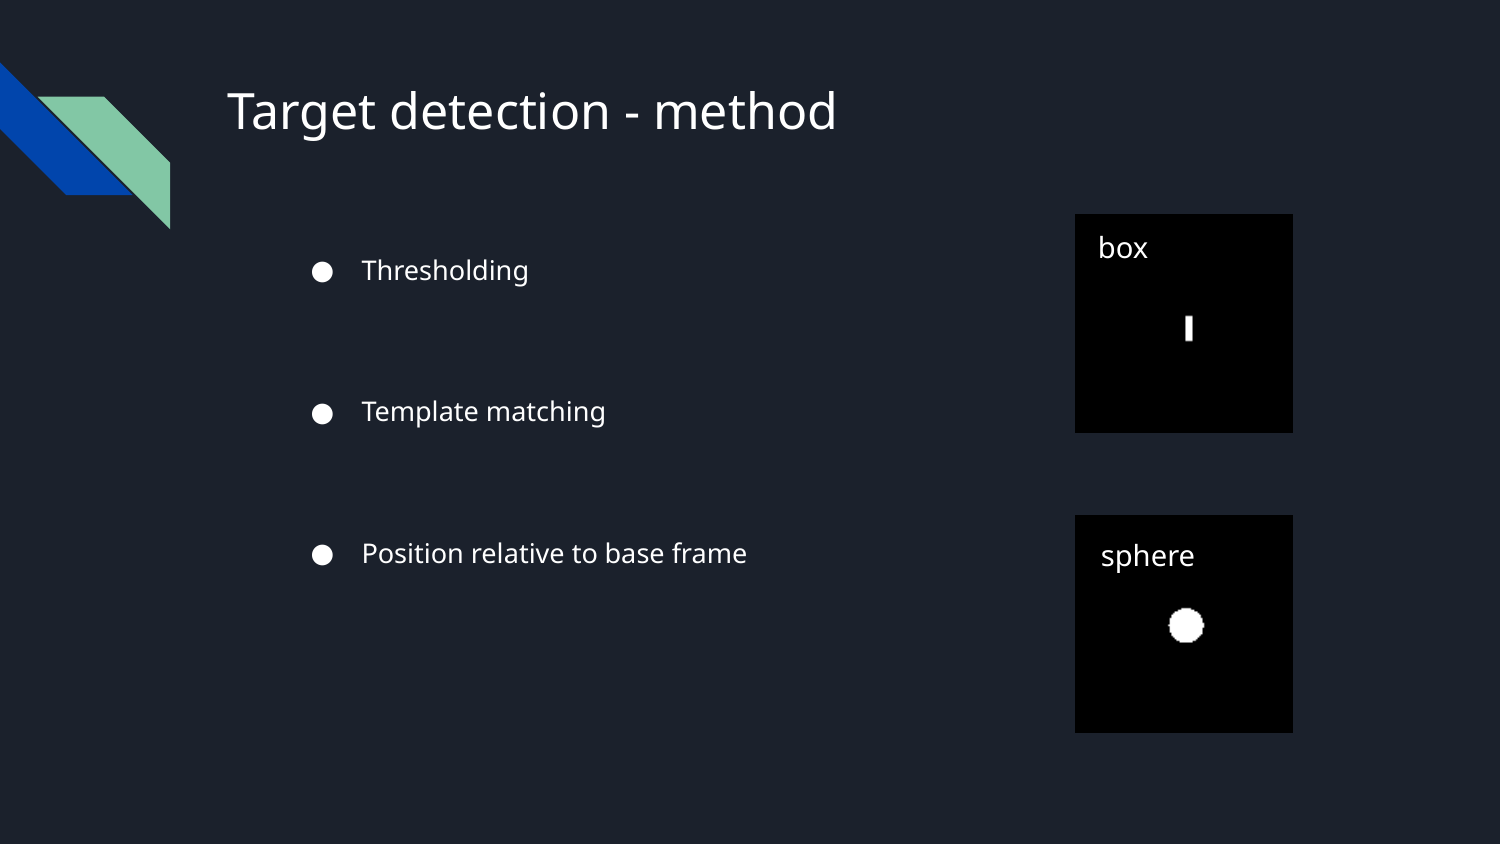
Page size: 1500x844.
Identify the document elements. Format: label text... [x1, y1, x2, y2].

text_box box [1082, 214, 1272, 281]
picture [1075, 515, 1293, 733]
title Target detection - method [212, 64, 1368, 215]
picture [1075, 214, 1293, 433]
text_box sphere [1085, 522, 1227, 572]
list Thresholding Template matching Position relative to base frame [271, 233, 830, 712]
